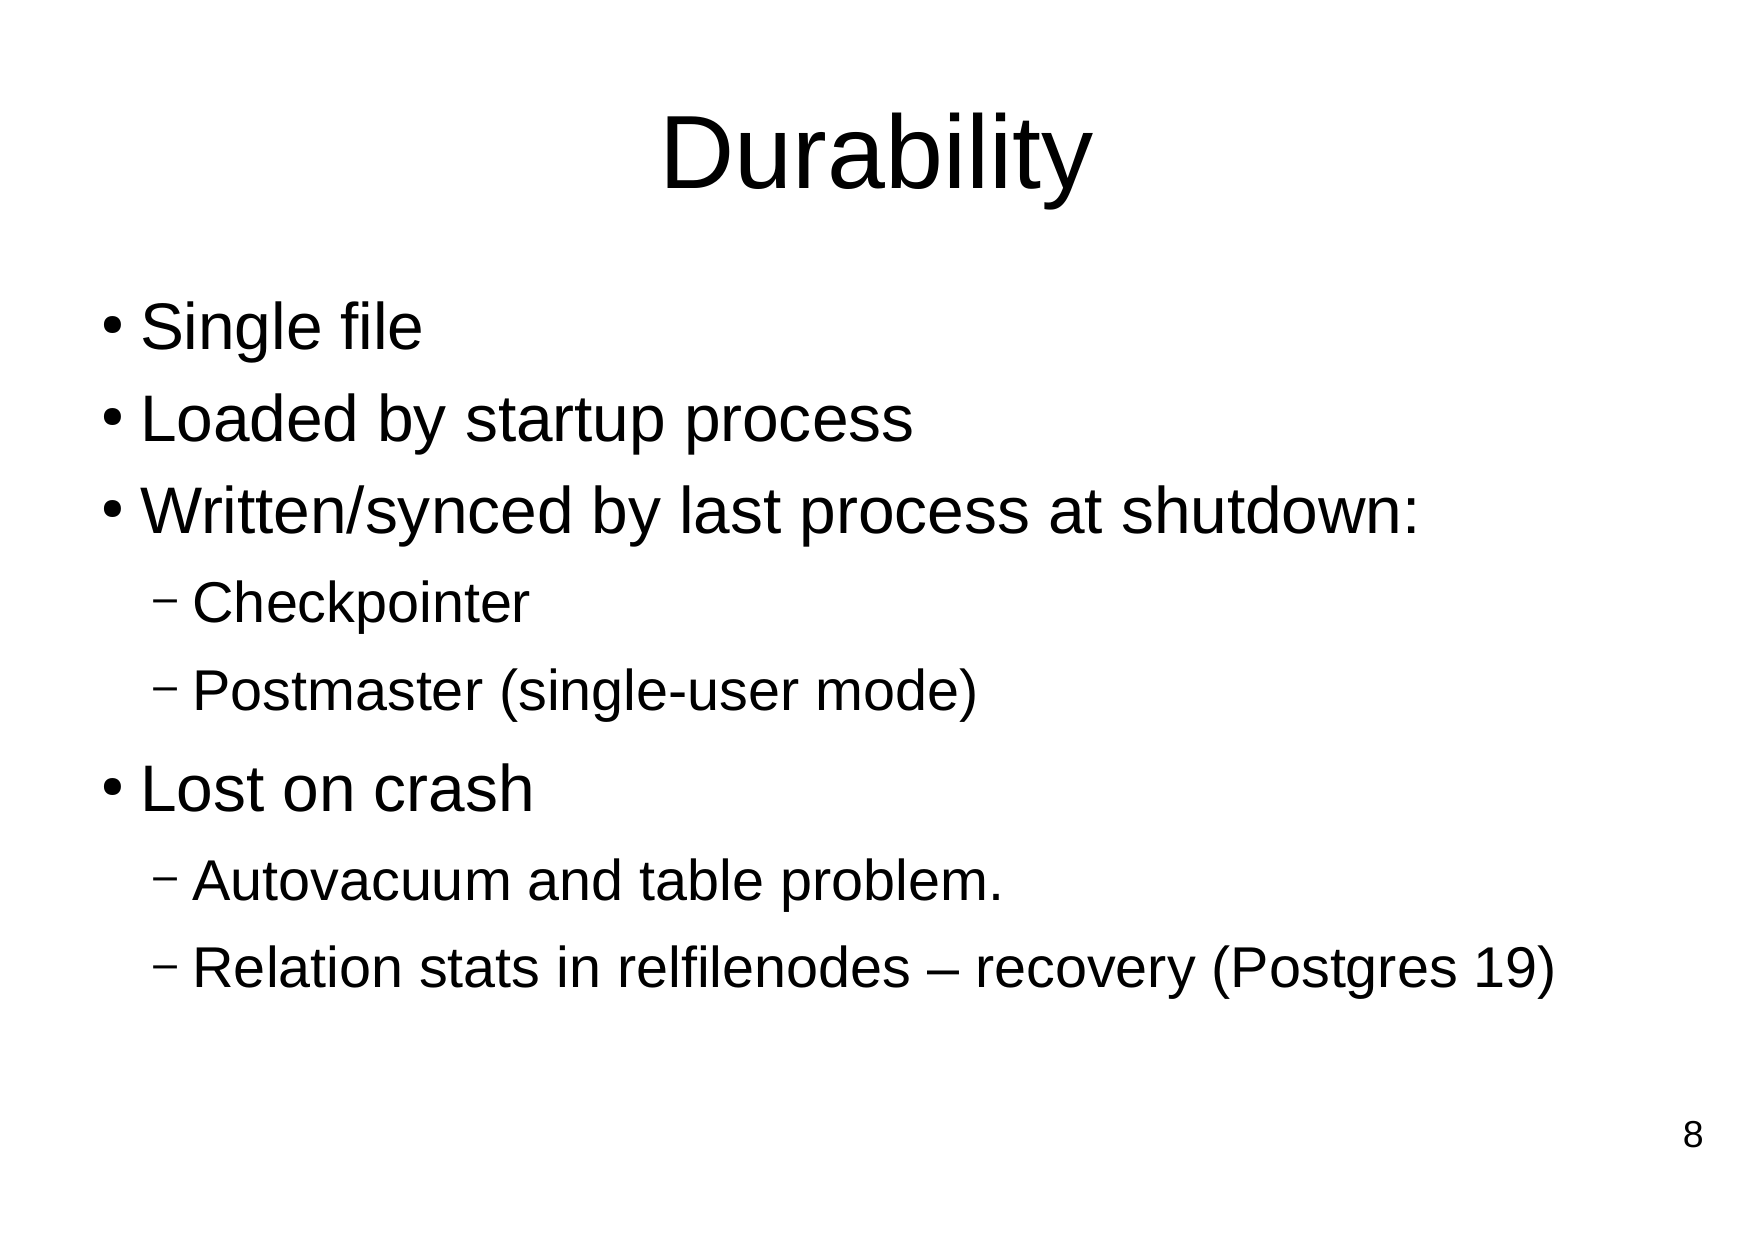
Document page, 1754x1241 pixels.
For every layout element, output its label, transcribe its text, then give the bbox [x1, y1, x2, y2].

title Durability [87, 49, 1667, 257]
list Single file Loaded by startup process Written/synced by last process at shutdown: Checkpointer Postmaster (single-user mode) Lost on crash Autovacuum and table problem. Relation stats in relfilenodes – recovery (Postgres 19) [87, 290, 1667, 1010]
text_box <number> [1447, 1106, 1719, 1201]
